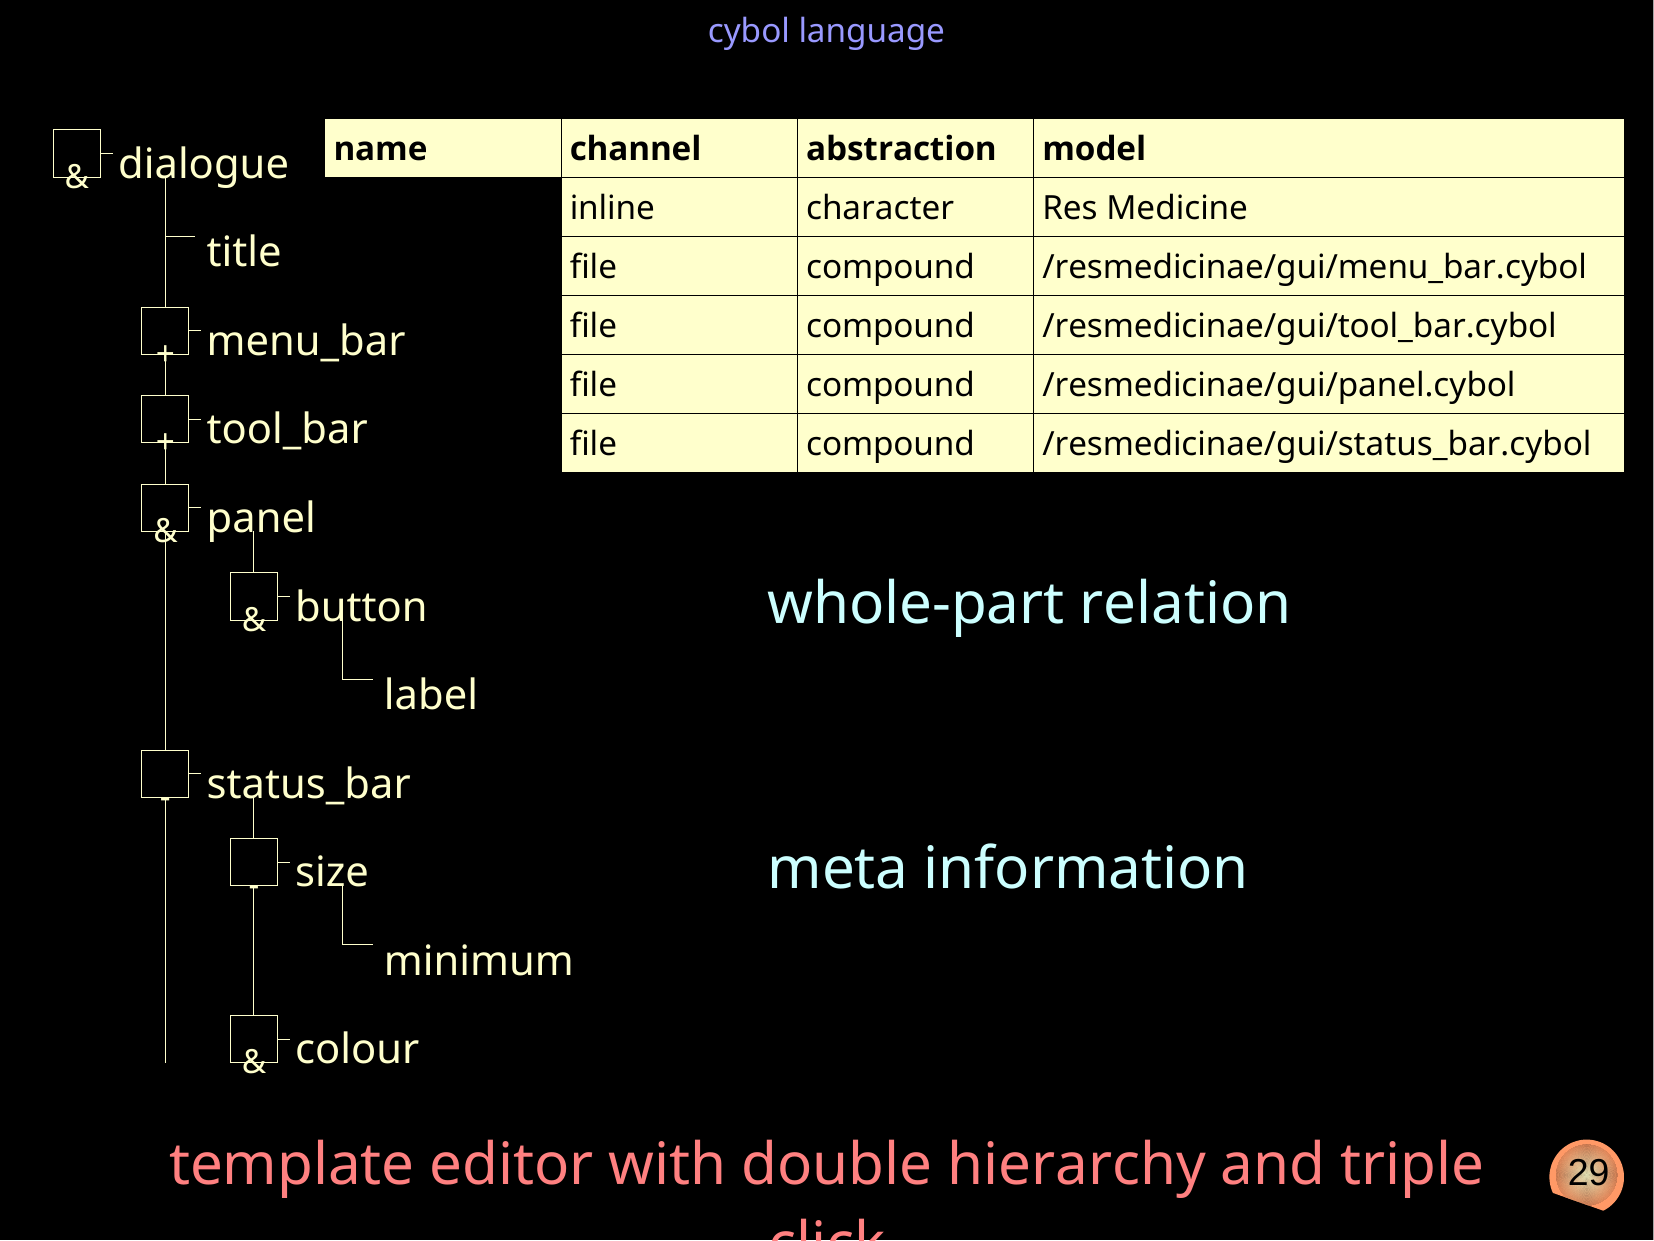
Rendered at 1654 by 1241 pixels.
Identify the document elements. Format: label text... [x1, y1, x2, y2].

text_box - [141, 750, 189, 798]
text_box cyboi interpreter [1563, 1151, 1611, 1199]
text_box + [141, 307, 189, 355]
text_box size [295, 826, 768, 886]
text_box button [295, 561, 768, 621]
text_box & [53, 129, 101, 178]
text_box panel [206, 472, 680, 532]
text_box Res Medicine [1033, 177, 1625, 236]
text_box meta information [767, 826, 1477, 916]
text_box file [561, 236, 798, 295]
text_box label [383, 649, 857, 709]
text_box cybop (cybernetics oriented programming) [1558, 1147, 1615, 1204]
text_box file [561, 413, 798, 473]
text_box status_bar [206, 738, 680, 798]
text_box /resmedicinae/gui/menu_bar.cybol [1033, 236, 1625, 295]
text_box & [141, 484, 189, 532]
text_box whole-part relation [767, 561, 1477, 650]
text_box cybol language [0, 0, 1654, 60]
text_box & [230, 572, 278, 621]
text_box compound [798, 295, 1033, 354]
text_box dialogue [118, 118, 591, 178]
text_box compound [798, 354, 1033, 413]
text_box character [798, 177, 1033, 236]
text_box inline [561, 177, 798, 236]
text_box model [1033, 118, 1625, 177]
text_box compound [798, 413, 1033, 473]
text_box & [230, 1015, 278, 1063]
text_box menu_bar [206, 295, 680, 355]
text_box /resmedicinae/gui/tool_bar.cybol [1033, 295, 1625, 354]
text_box compound [798, 236, 1033, 295]
text_box file [680, 295, 798, 354]
text_box /resmedicinae/gui/panel.cybol [1033, 354, 1625, 413]
text_box /resmedicinae/gui/status_bar.cybol [1033, 413, 1625, 473]
text_box template editor with double hierarchy and triple click [118, 1122, 1536, 1211]
text_box minimum [383, 915, 857, 975]
text_box tool_bar [206, 383, 680, 443]
text_box title [206, 206, 680, 266]
text_box - [230, 838, 278, 886]
text_box colour [295, 1003, 768, 1063]
text_box abstraction [798, 118, 1033, 177]
text_box channel [591, 118, 798, 177]
text_box + [141, 395, 189, 443]
text_box file [561, 354, 798, 413]
